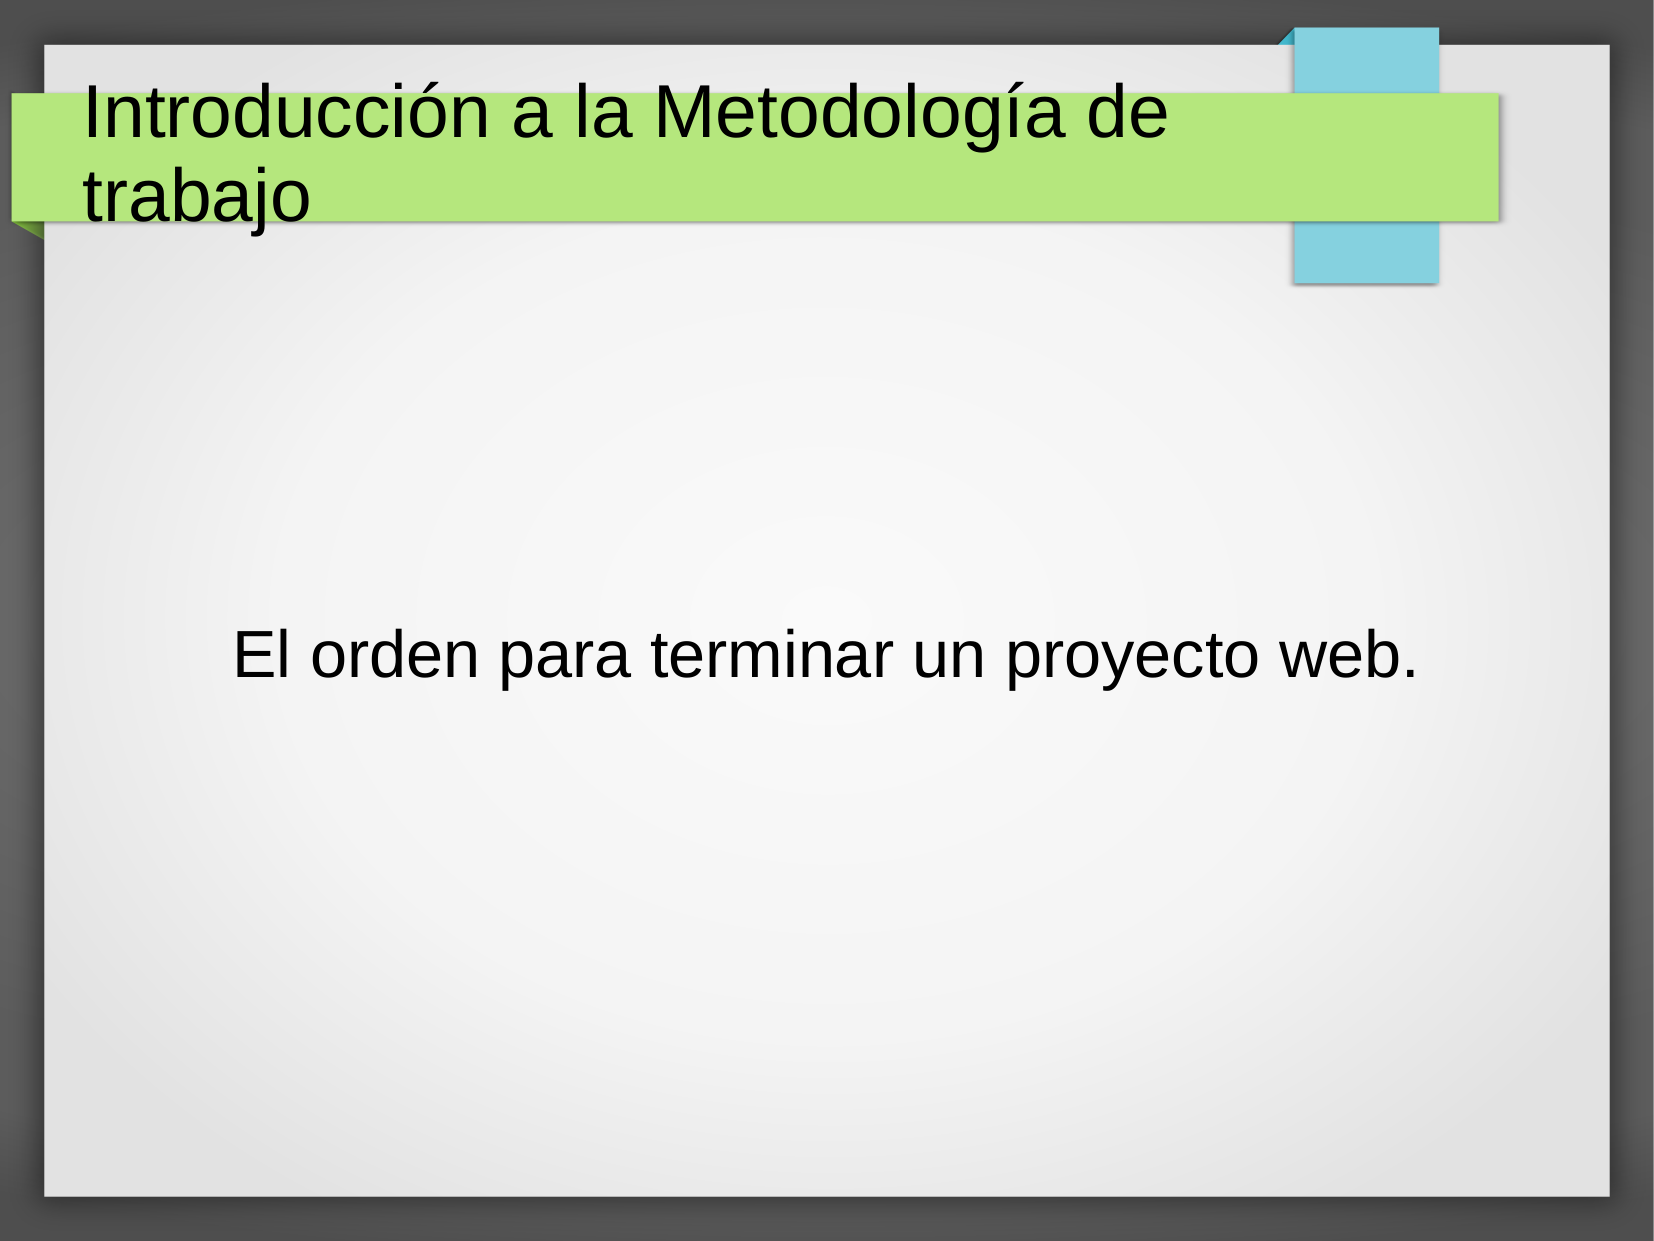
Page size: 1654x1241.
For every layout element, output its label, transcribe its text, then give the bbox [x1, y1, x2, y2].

subtitle El orden para terminar un proyecto web. [82, 295, 1571, 1015]
picture [0, 0, 1654, 1241]
title Introducción a la Metodología de trabajo [82, 69, 1264, 238]
